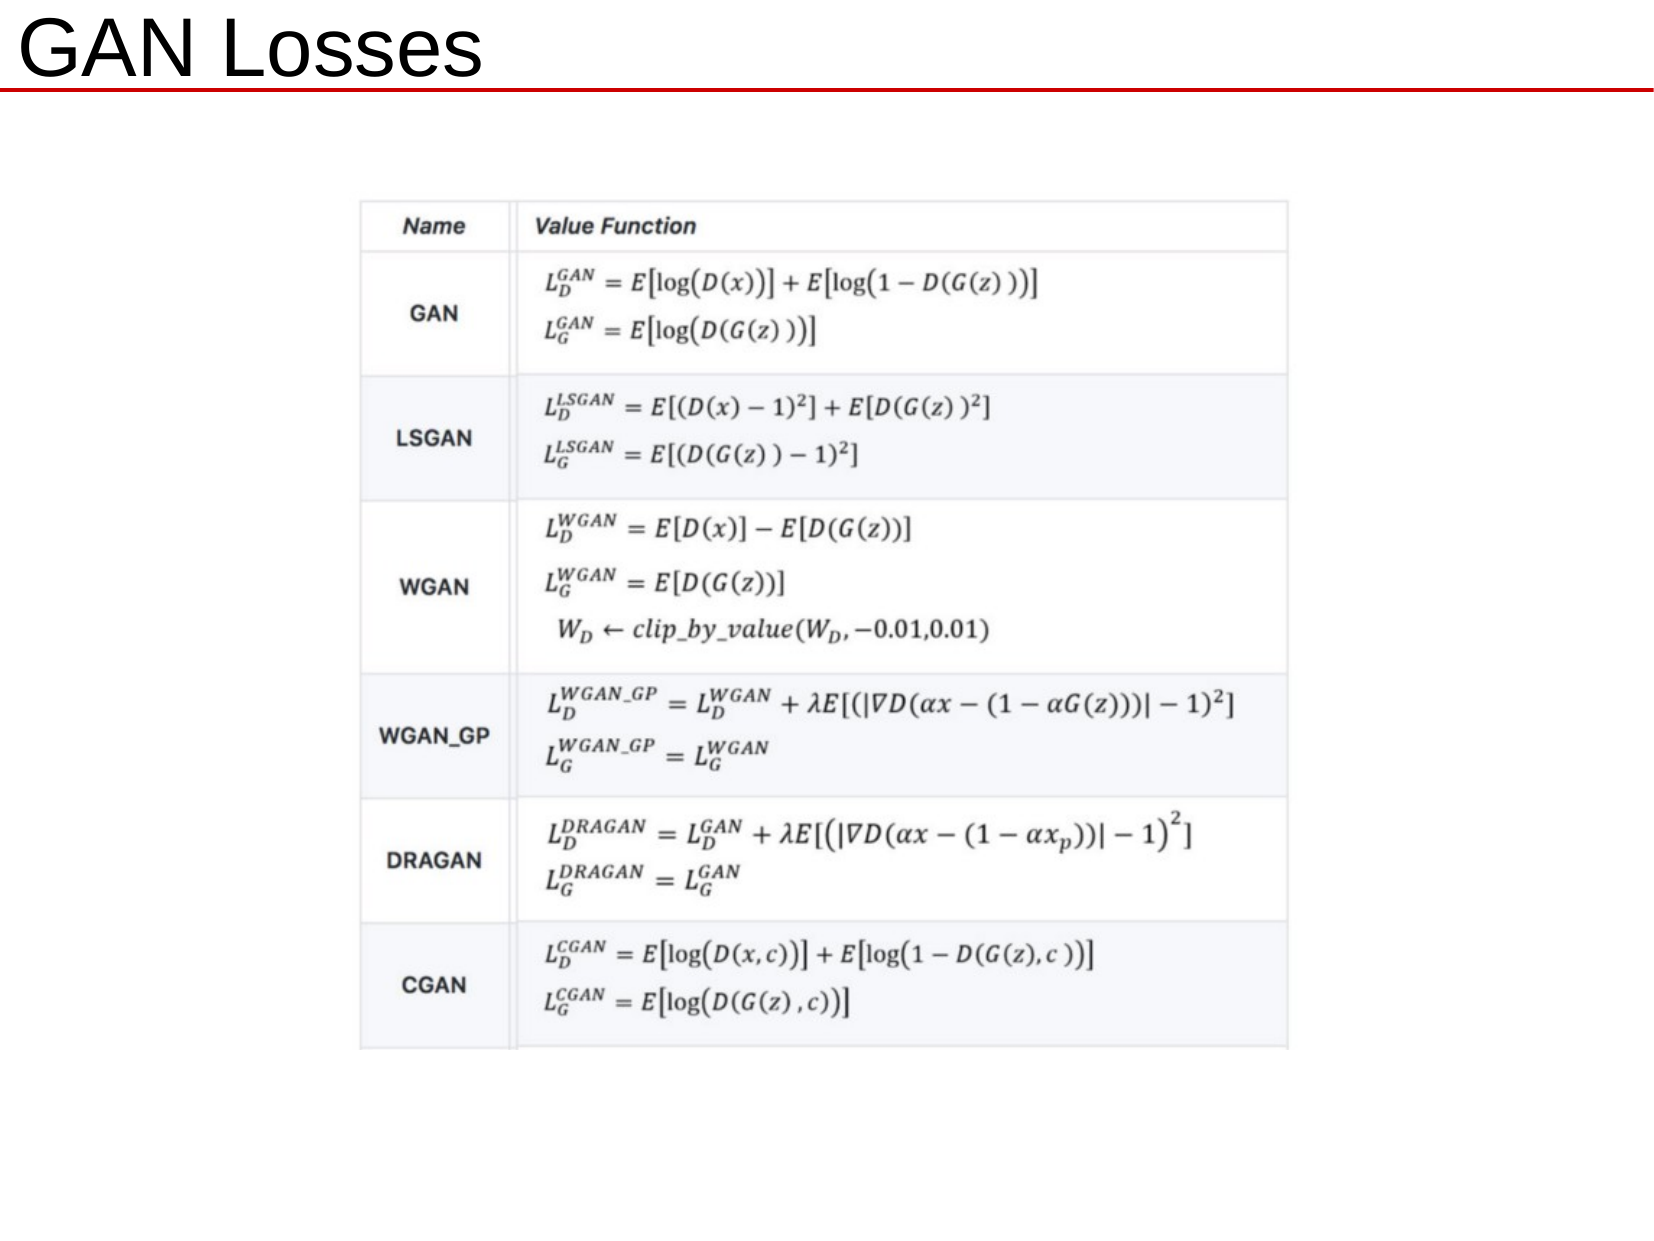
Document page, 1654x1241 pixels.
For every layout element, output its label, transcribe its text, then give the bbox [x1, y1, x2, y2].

title GAN Losses [17, 0, 1315, 94]
picture [315, 191, 1471, 1050]
